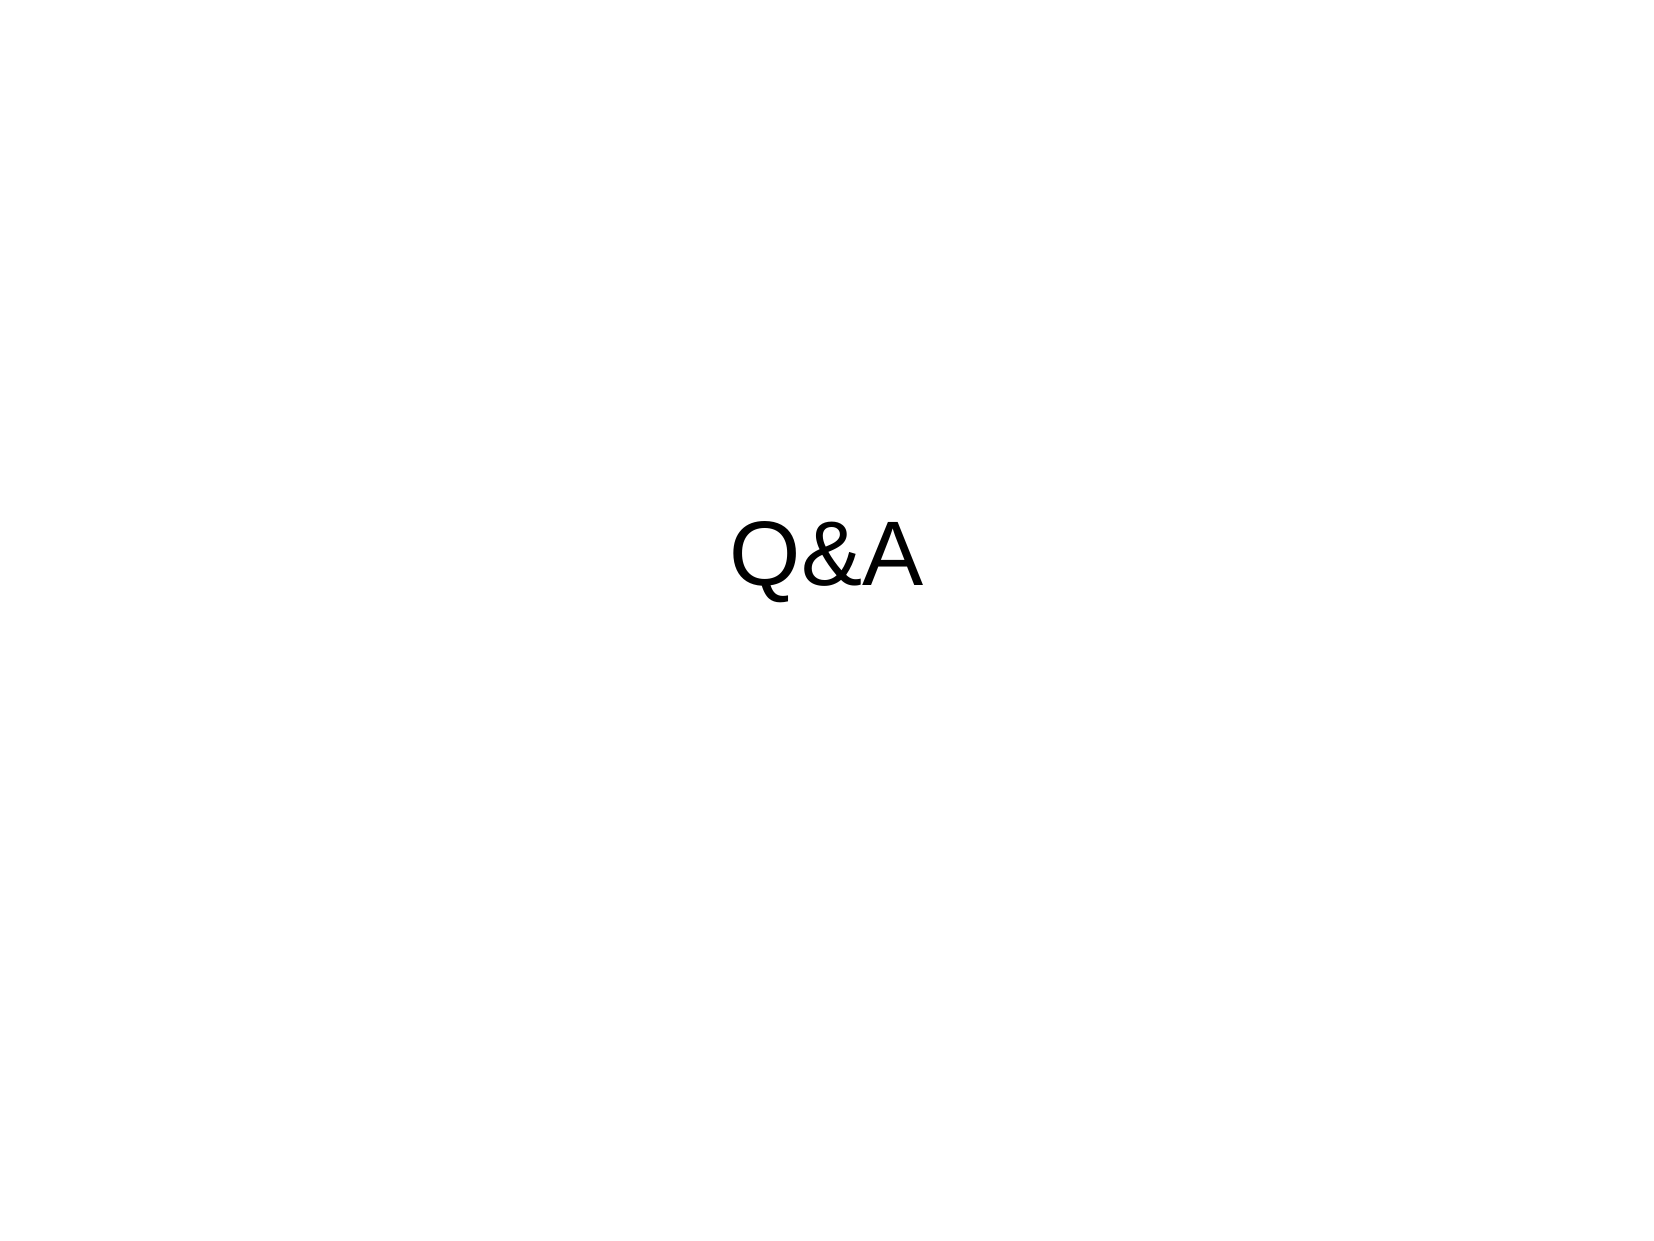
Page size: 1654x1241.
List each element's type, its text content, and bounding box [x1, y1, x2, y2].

title Q&A [82, 450, 1571, 658]
